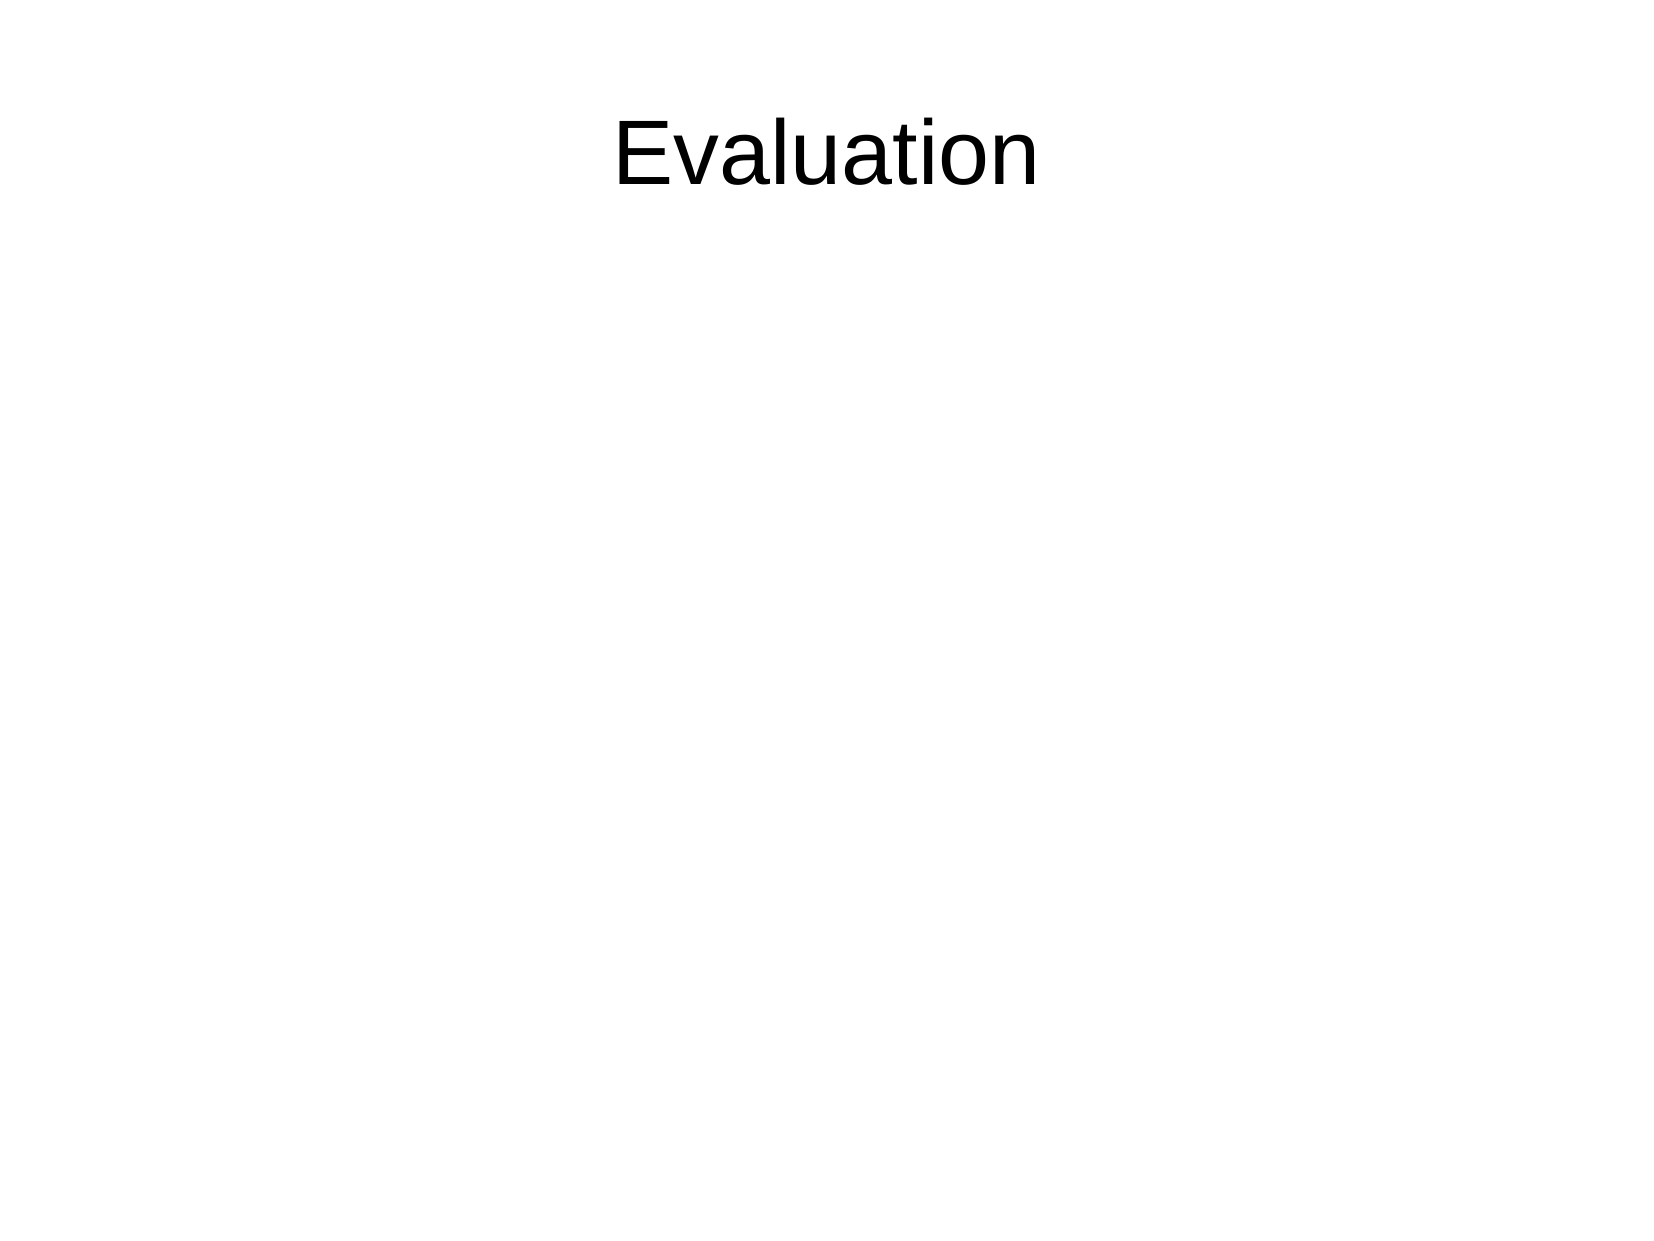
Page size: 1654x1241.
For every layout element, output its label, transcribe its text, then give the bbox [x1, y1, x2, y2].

title Evaluation [82, 49, 1571, 257]
